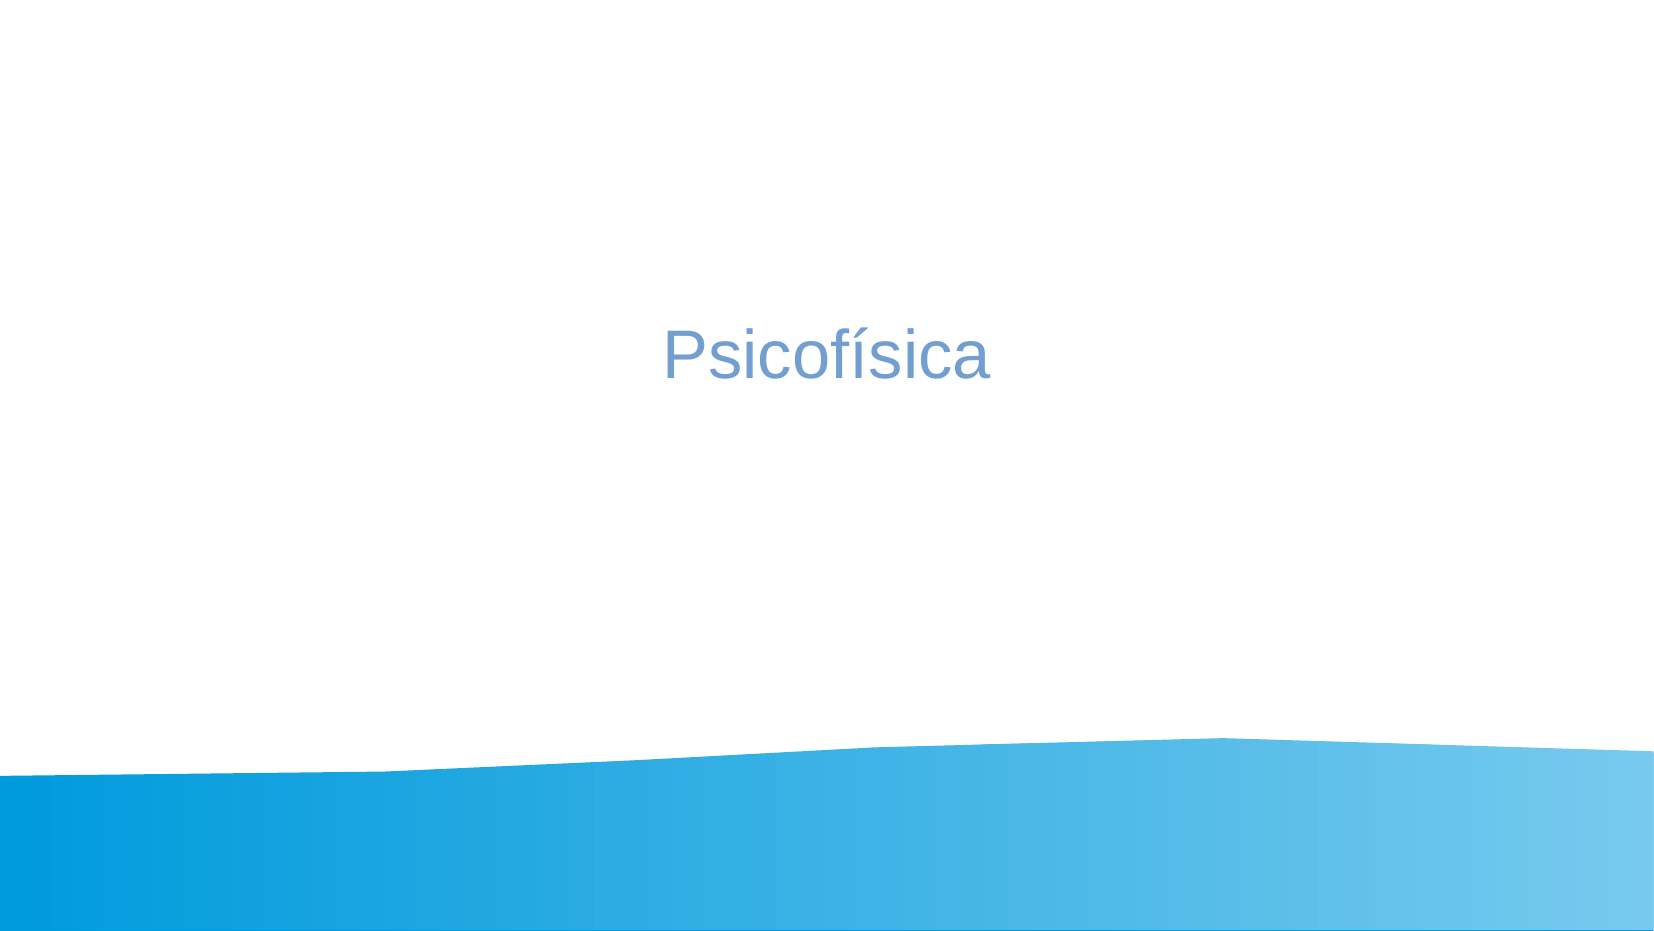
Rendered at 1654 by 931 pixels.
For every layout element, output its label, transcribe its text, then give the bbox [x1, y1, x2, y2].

title Psicofísica [88, 265, 1565, 443]
